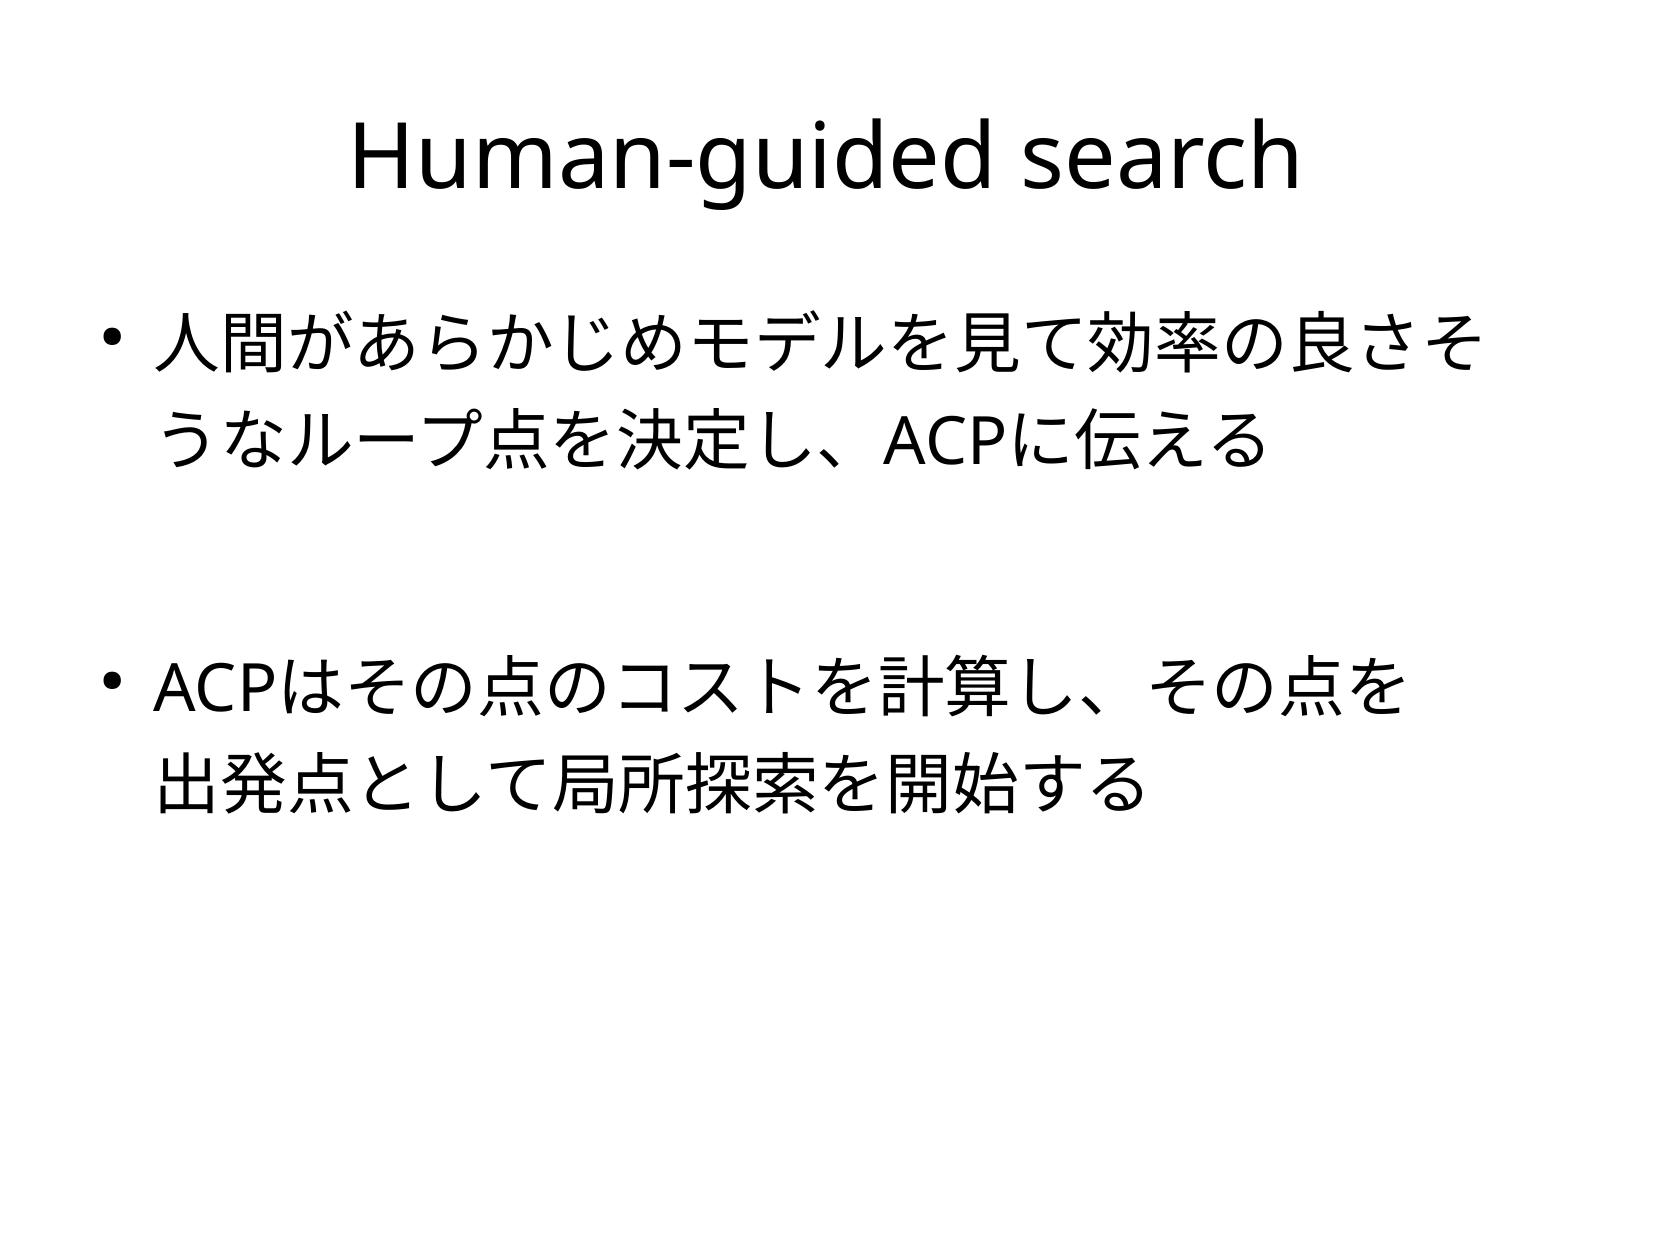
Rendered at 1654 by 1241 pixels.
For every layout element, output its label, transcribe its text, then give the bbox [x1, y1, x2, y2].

title Human-guided search [82, 49, 1571, 257]
list 人間があらかじめモデルを見て効率の良さそうなループ点を決定し、ACPに伝える ACPはその点のコストを計算し、その点を 出発点として局所探索を開始する [82, 290, 1538, 1010]
